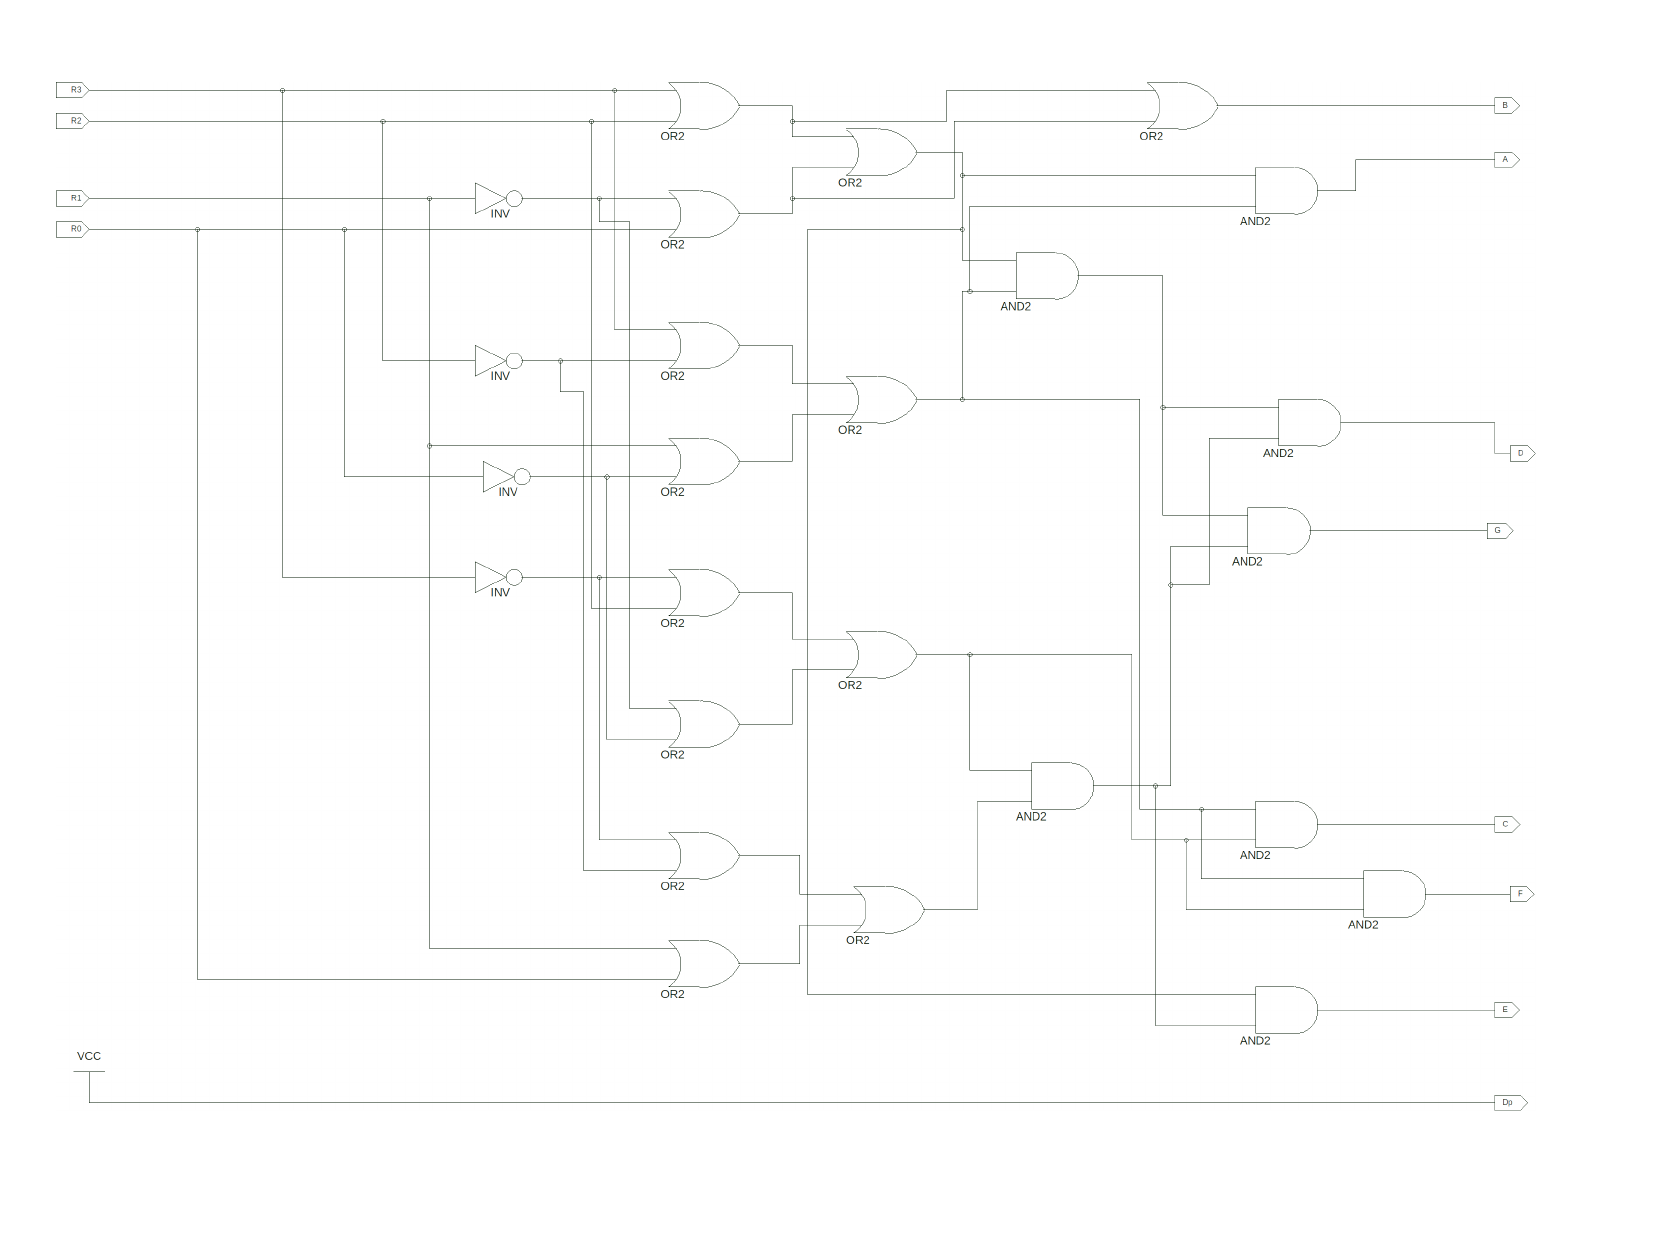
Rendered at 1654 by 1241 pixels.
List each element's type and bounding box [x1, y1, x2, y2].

picture [56, 82, 1536, 1111]
